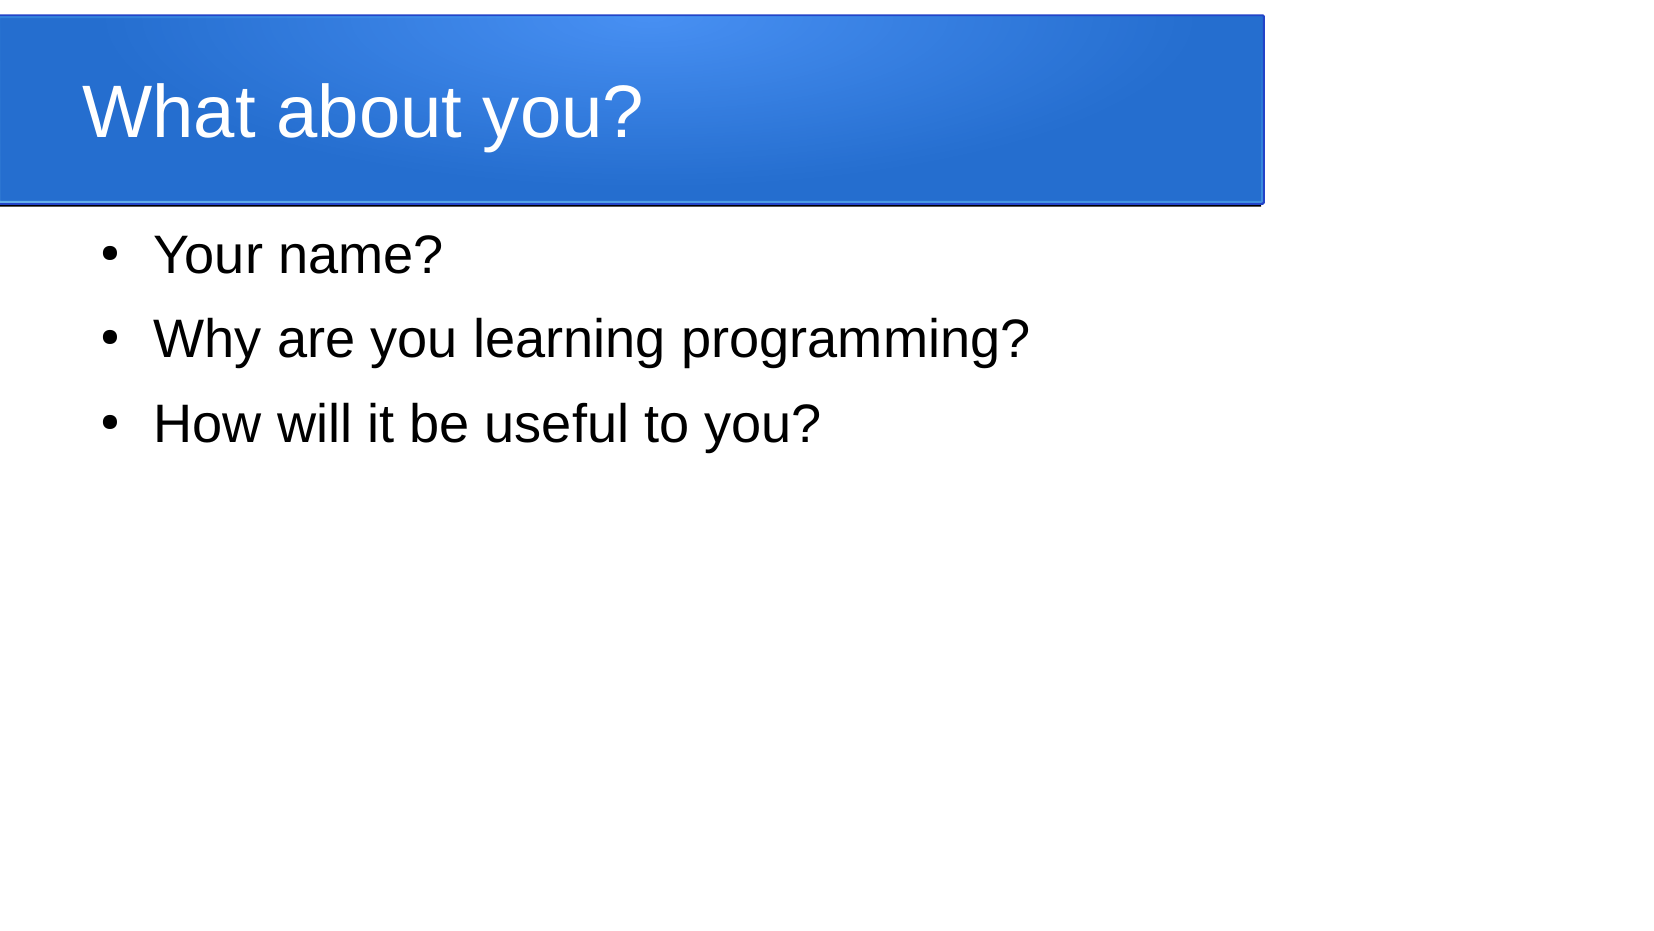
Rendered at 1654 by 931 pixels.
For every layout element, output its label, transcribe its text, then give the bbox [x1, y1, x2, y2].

title What about you? [82, 35, 1235, 189]
list Your name? Why are you learning programming? How will it be useful to you? [82, 224, 1571, 764]
